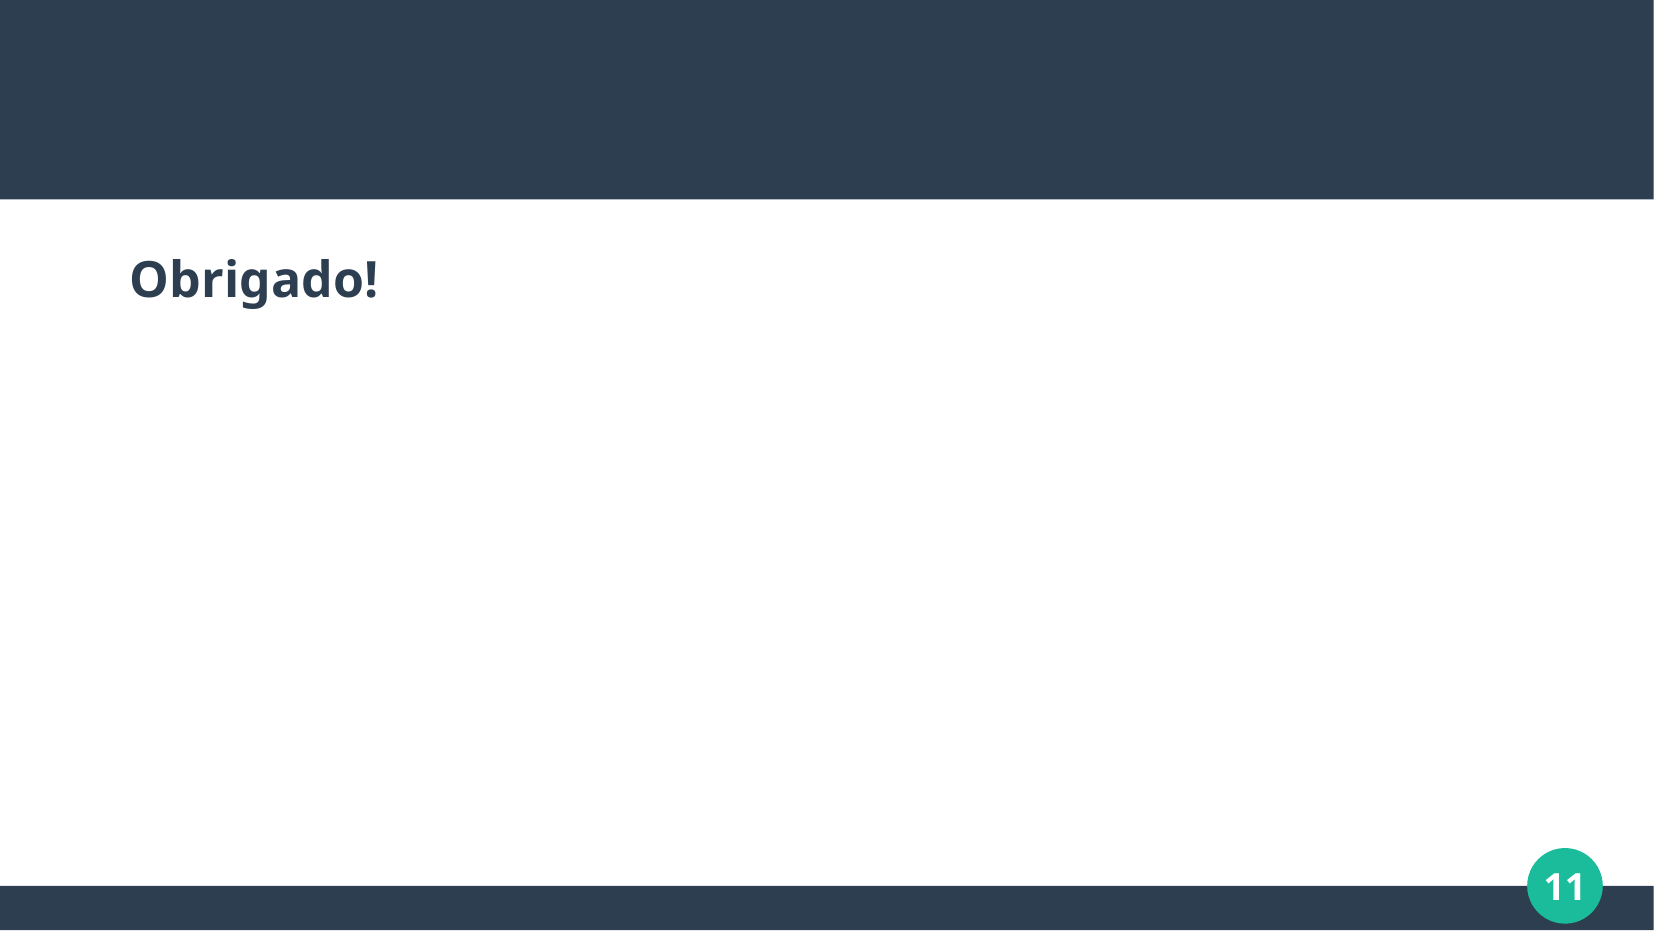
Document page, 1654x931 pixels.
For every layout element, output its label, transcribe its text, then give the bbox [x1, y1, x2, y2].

list Obrigado! [59, 243, 1595, 864]
